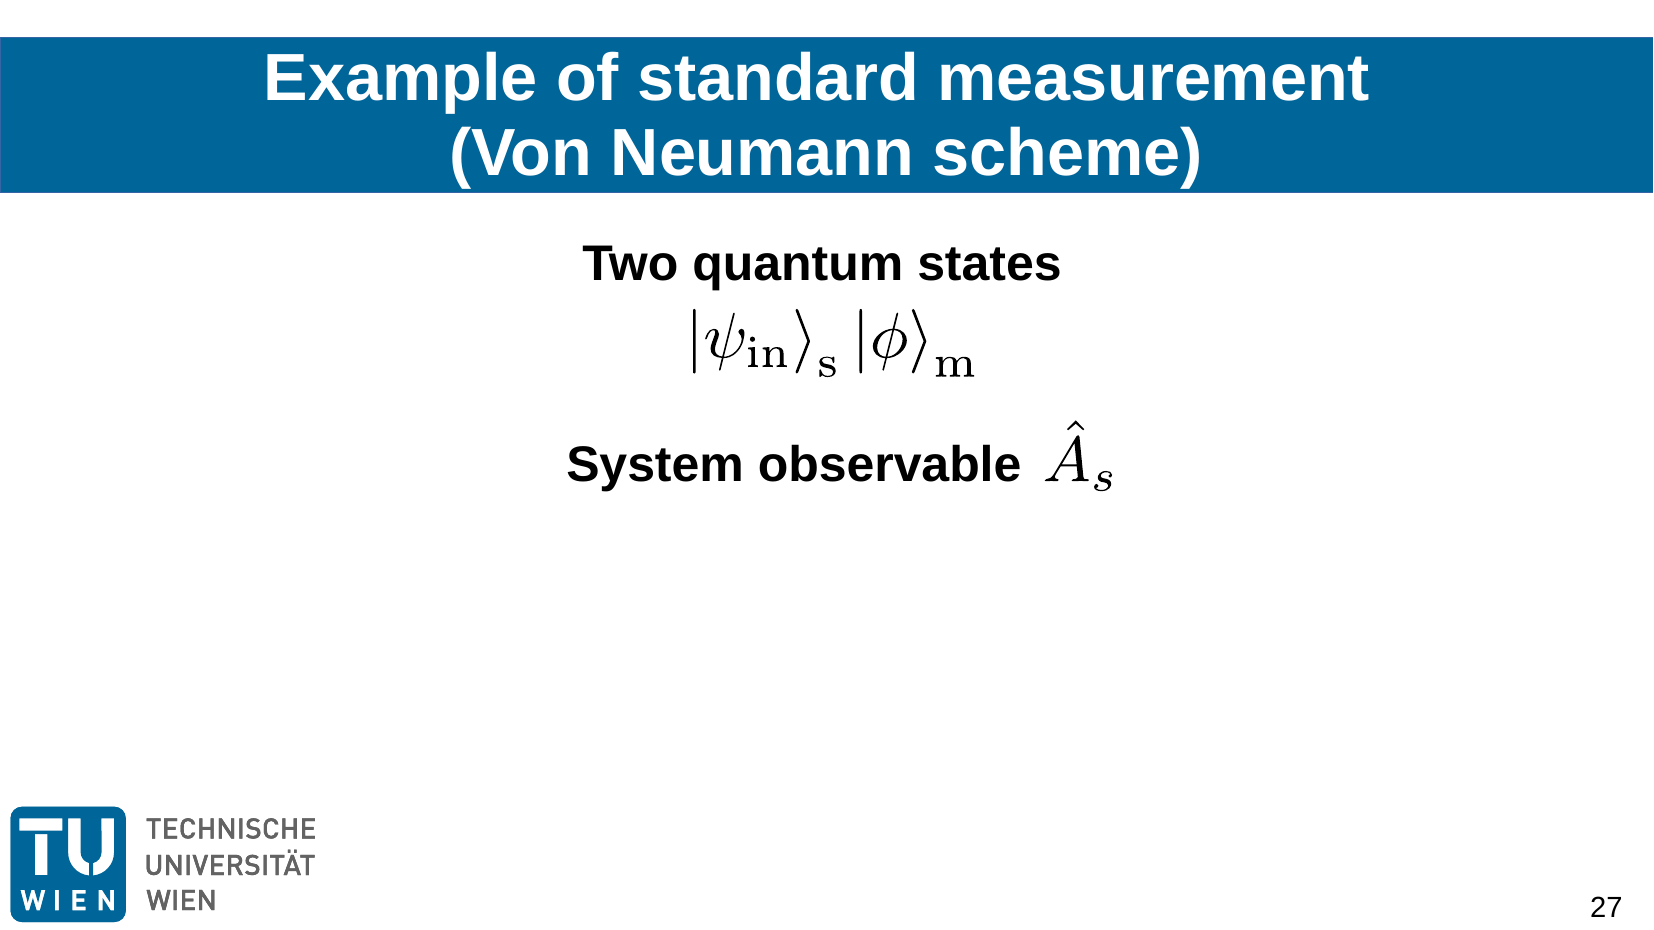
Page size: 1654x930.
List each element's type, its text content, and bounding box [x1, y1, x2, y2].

list Two quantum states [582, 235, 1071, 310]
list System observable [566, 436, 1029, 511]
title Example of standard measurement (Von Neumann scheme) [0, 37, 1653, 193]
picture [1029, 415, 1117, 521]
picture [671, 295, 987, 399]
